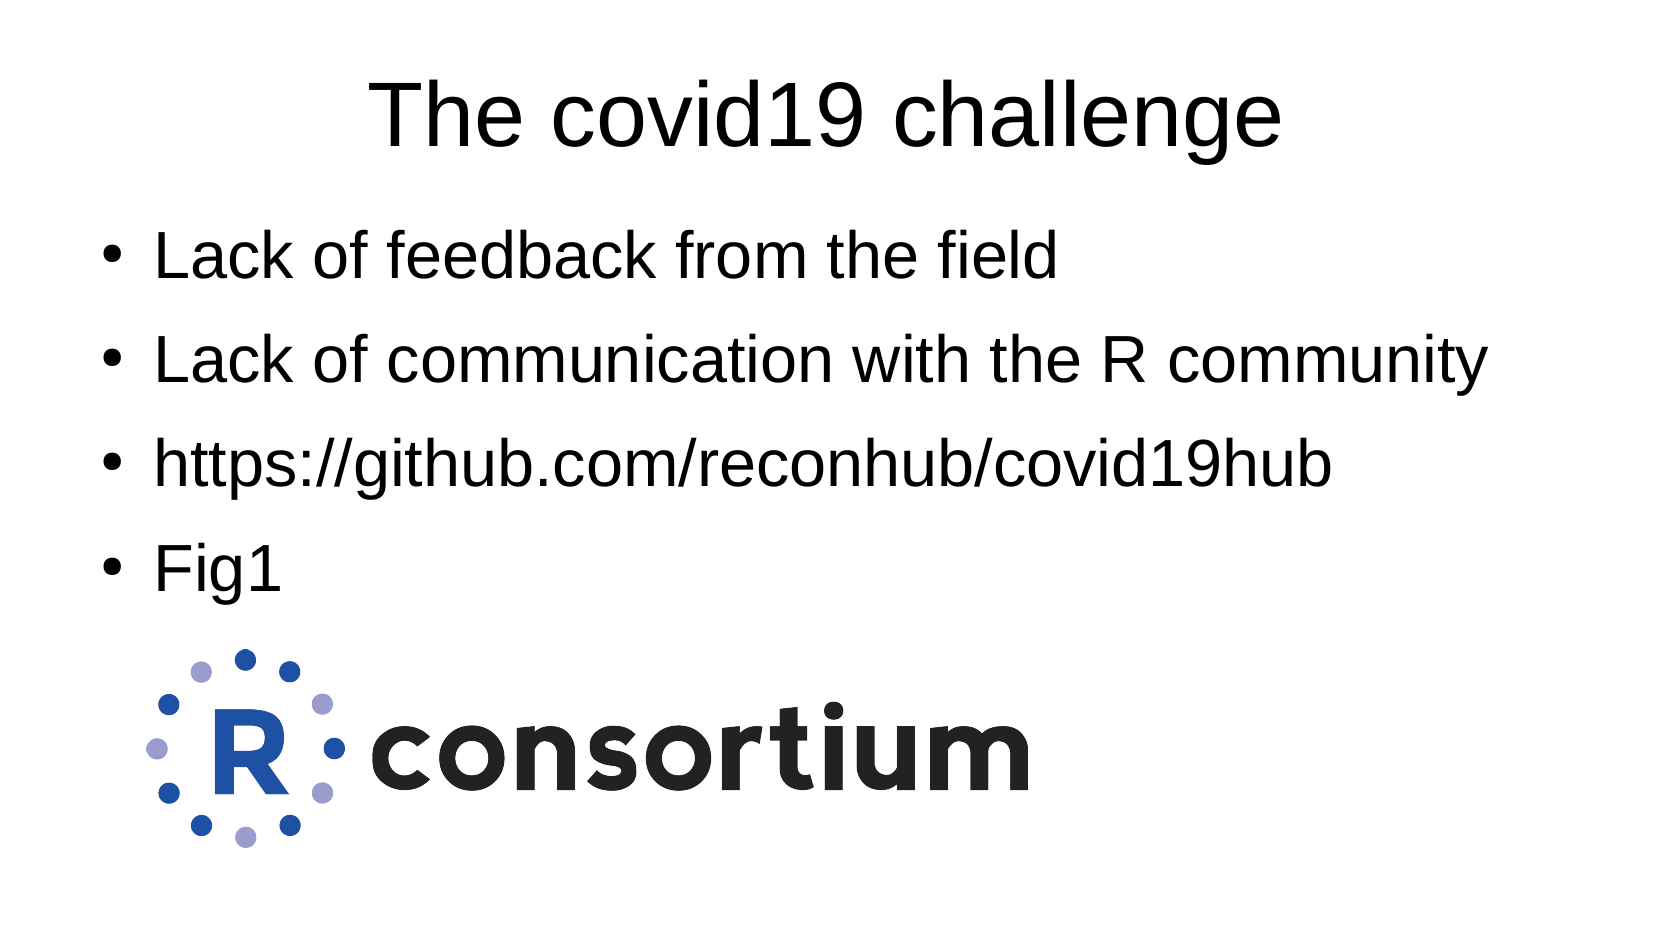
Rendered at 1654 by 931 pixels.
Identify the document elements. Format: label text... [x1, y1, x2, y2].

list Lack of feedback from the field Lack of communication with the R community https://github.com/reconhub/covid19hub Fig1 [82, 217, 1571, 758]
title The covid19 challenge [82, 37, 1571, 193]
picture [146, 649, 1028, 849]
